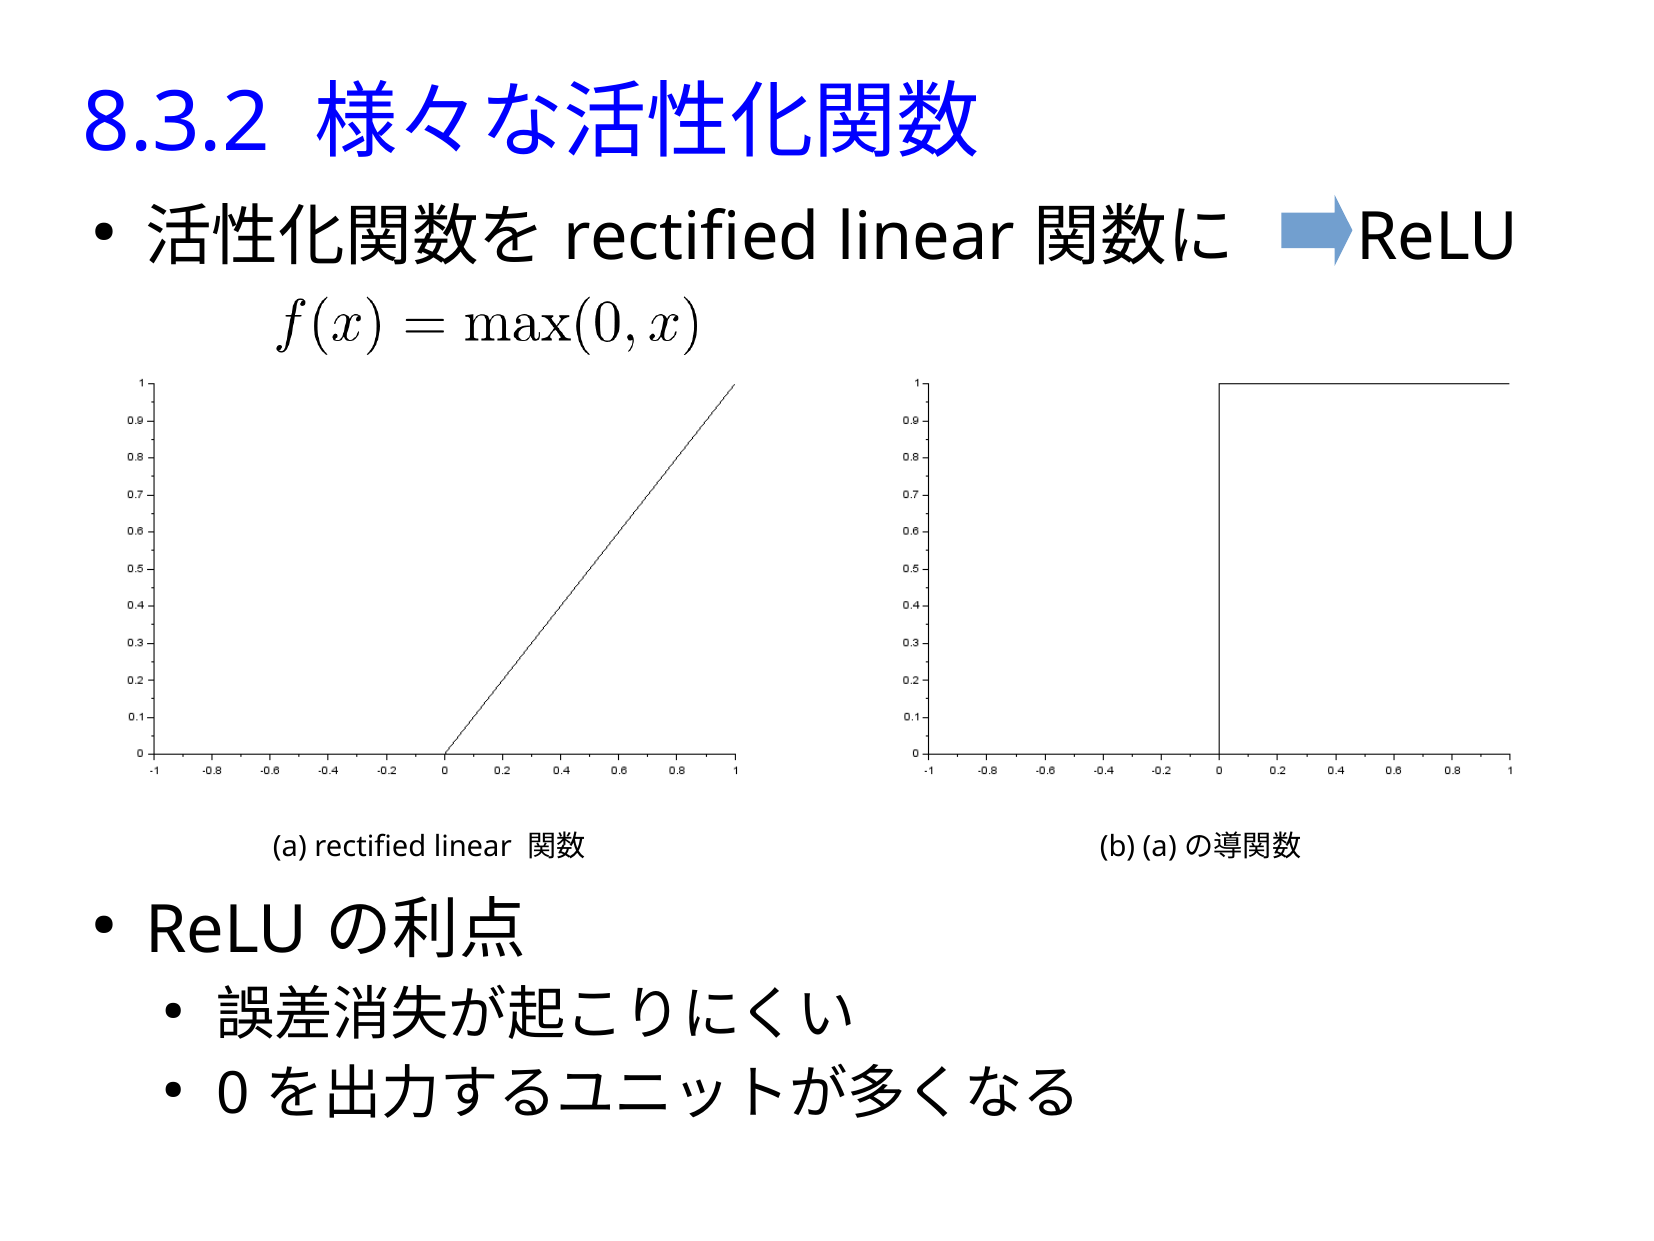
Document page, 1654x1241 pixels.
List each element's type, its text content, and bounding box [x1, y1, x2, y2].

text_box (b) (a)の導関数 [1084, 815, 1337, 875]
picture [57, 296, 1607, 816]
list 活性化関数をrectified linear関数に ReLU ReLUの利点 誤差消失が起こりにくい 0を出力するユニットが多くなる [74, 816, 1595, 1170]
list 活性化関数をrectified linear関数に ReLU ReLUの利点 誤差消失が起こりにくい 0を出力するユニットが多くなる [74, 188, 1595, 322]
text_box [1281, 194, 1353, 266]
text_box (a) rectified linear 関数 [258, 815, 622, 875]
title 8.3.2 様々な活性化関数 [82, 49, 1571, 188]
